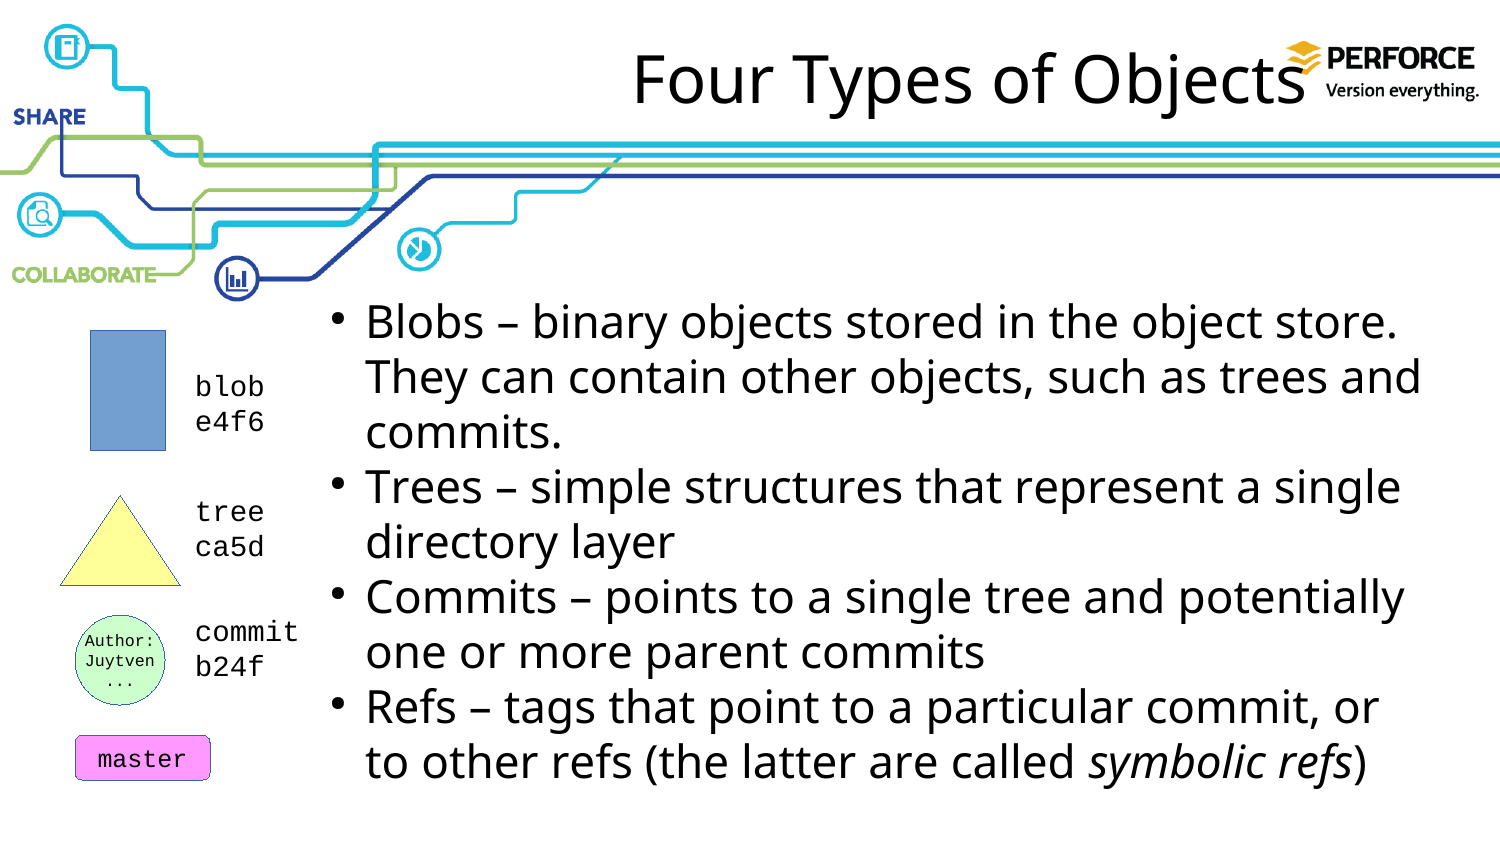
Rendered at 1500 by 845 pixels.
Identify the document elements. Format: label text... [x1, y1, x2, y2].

text_box [60, 495, 181, 586]
text_box tree ca5d [180, 485, 280, 571]
text_box master [75, 735, 211, 781]
text_box Author: Juytven ... [75, 615, 166, 706]
picture [0, 0, 1500, 845]
text_box blob e4f6 [180, 360, 280, 445]
text_box [90, 330, 166, 451]
text_box Four Types of Objects [616, 30, 1303, 125]
text_box Blobs – binary objects stored in the object store. They can contain other objects, such as trees and commits. Trees – simple structures that represent a single directory layer Commits – points to a single tree and potentially one or more parent commits Refs – tags that point to a particular commit, or to other refs (the latter are called symbolic refs) [315, 285, 1484, 841]
text_box commit b24f [180, 605, 315, 691]
